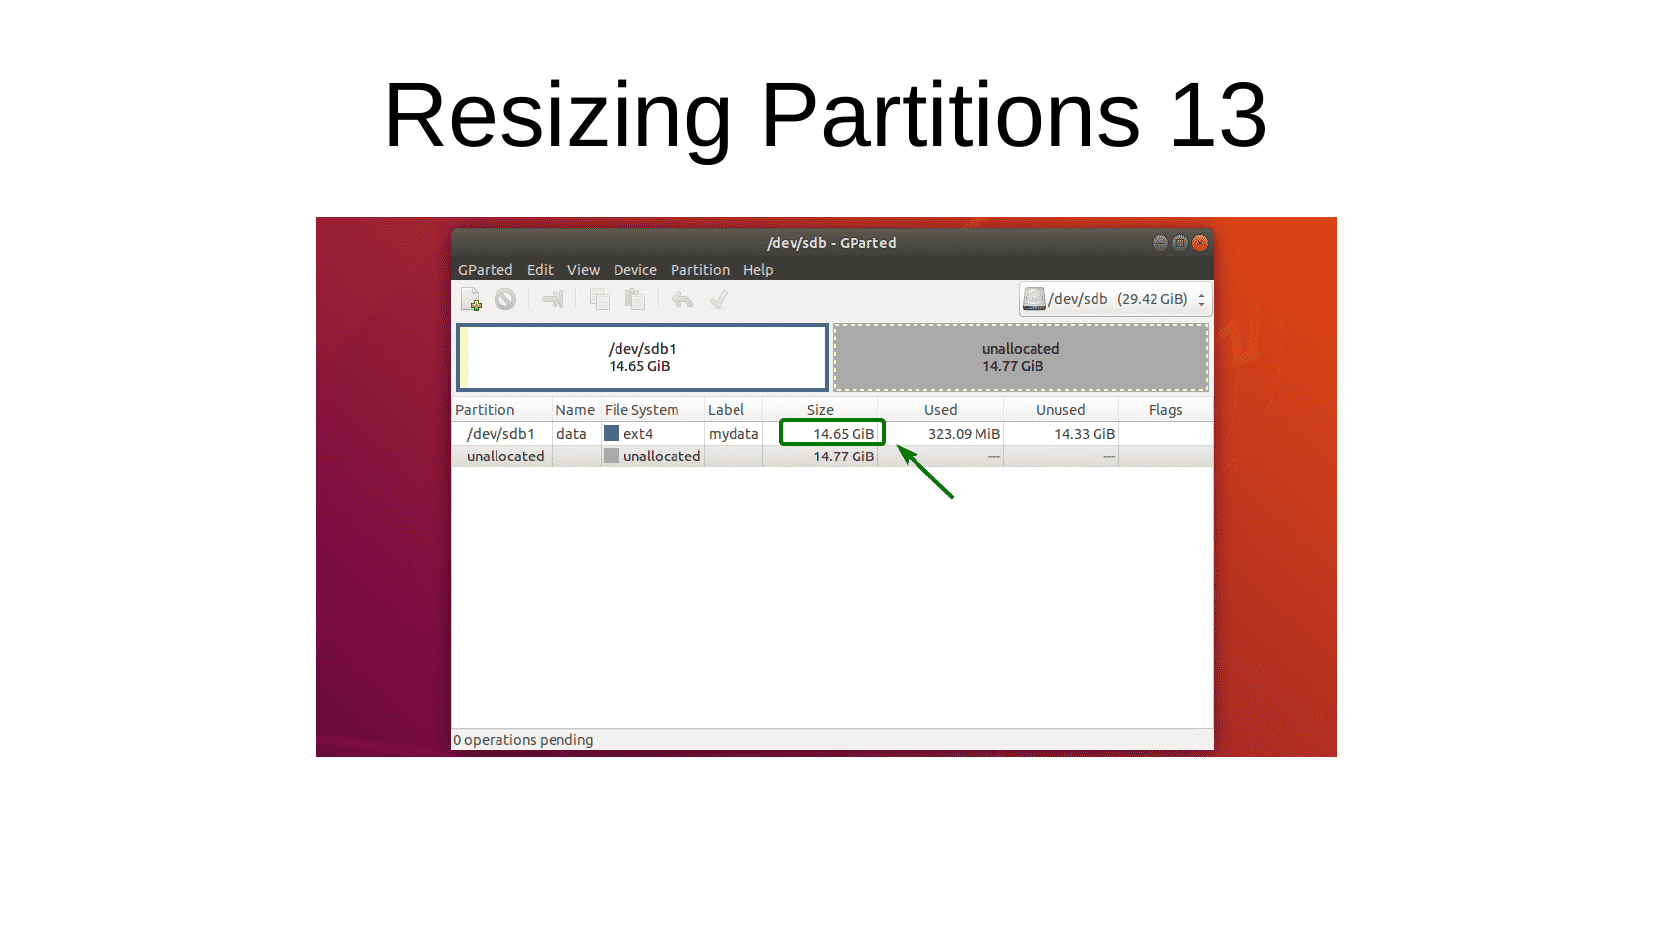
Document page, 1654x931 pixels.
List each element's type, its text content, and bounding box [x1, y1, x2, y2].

picture [316, 217, 1337, 758]
title Resizing Partitions 13 [82, 37, 1571, 193]
